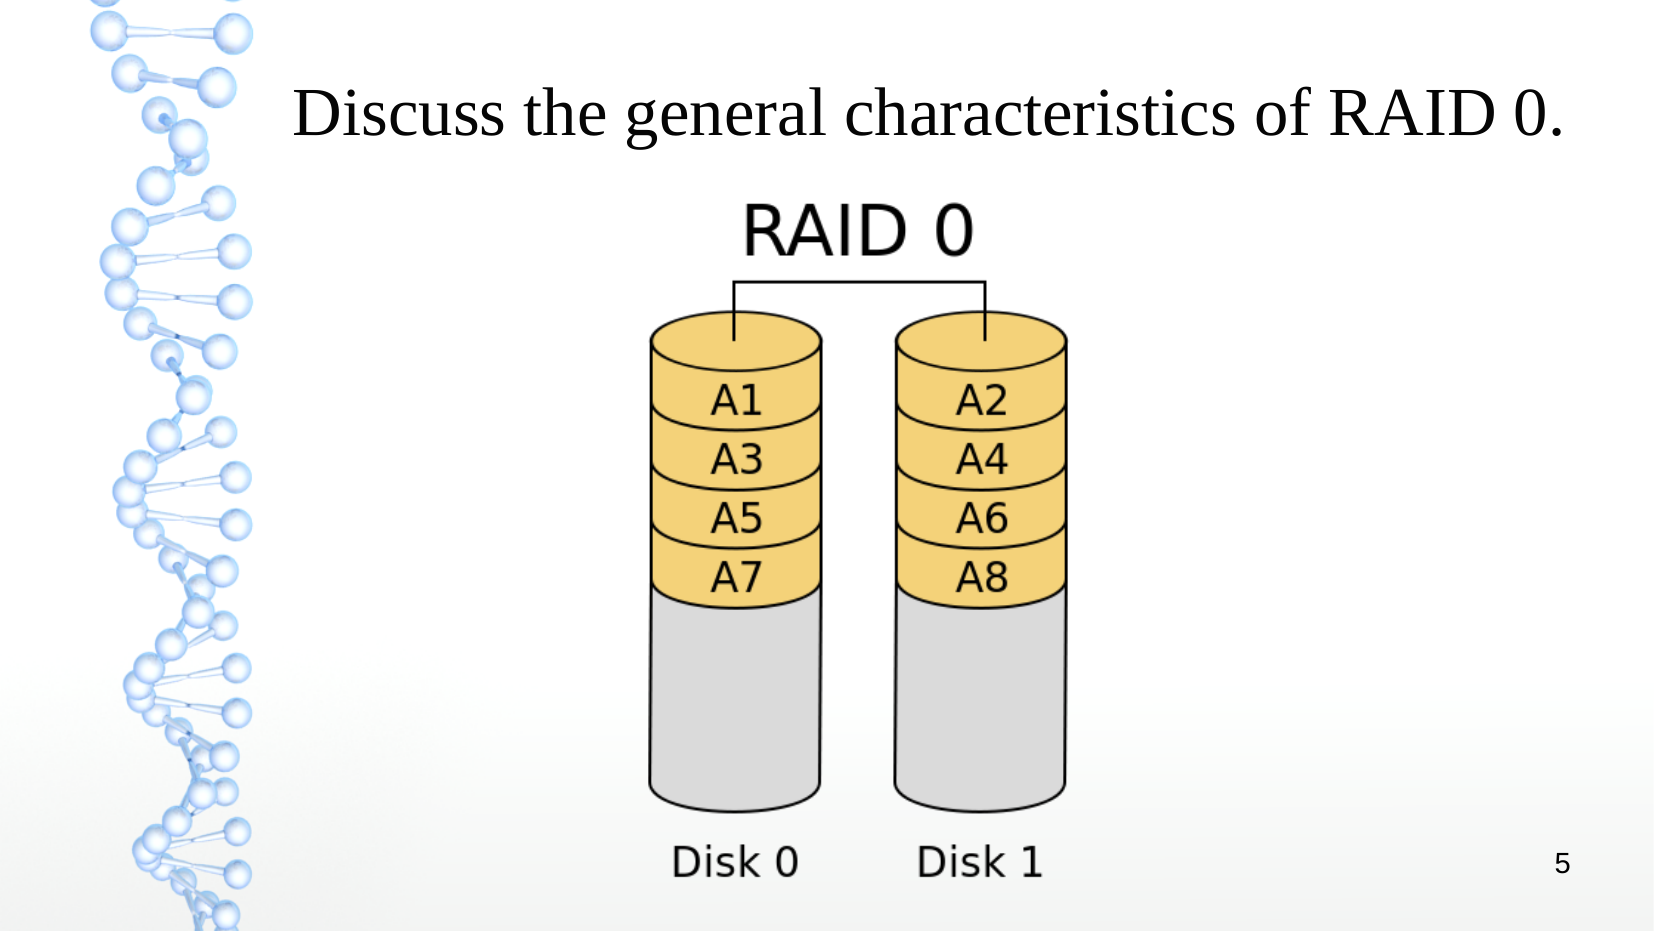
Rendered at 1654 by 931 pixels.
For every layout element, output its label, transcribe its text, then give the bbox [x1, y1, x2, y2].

picture [0, 0, 1654, 931]
title Discuss the general characteristics of RAID 0. [265, 35, 1595, 189]
